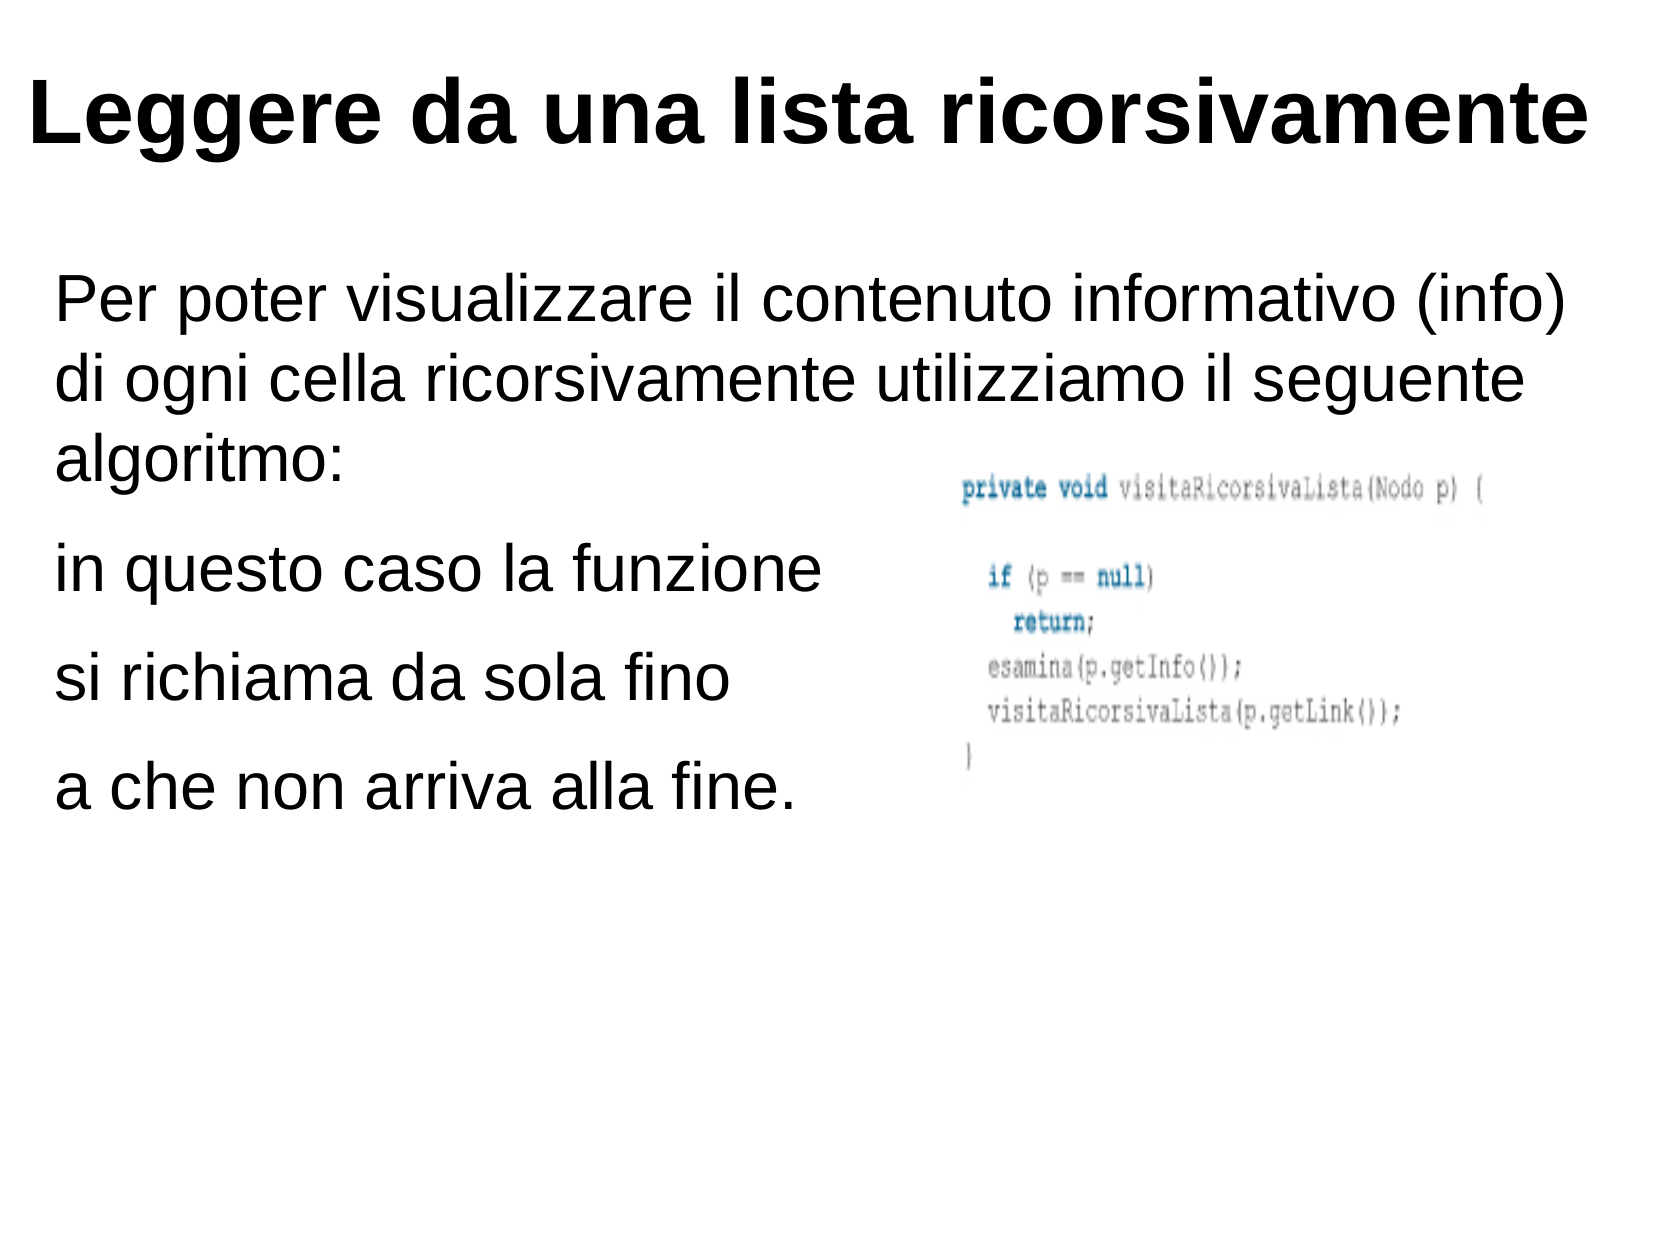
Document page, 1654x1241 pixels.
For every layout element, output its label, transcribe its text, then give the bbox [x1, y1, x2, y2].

title Leggere da una lista ricorsivamente [15, 2, 1606, 211]
picture [945, 471, 1544, 796]
subtitle Per poter visualizzare il contenuto informativo (info) di ogni cella ricorsivamente utilizziamo il seguente algoritmo: in questo caso la funzione si richiama da sola fino a che non arriva alla fine. [54, 255, 1600, 1201]
